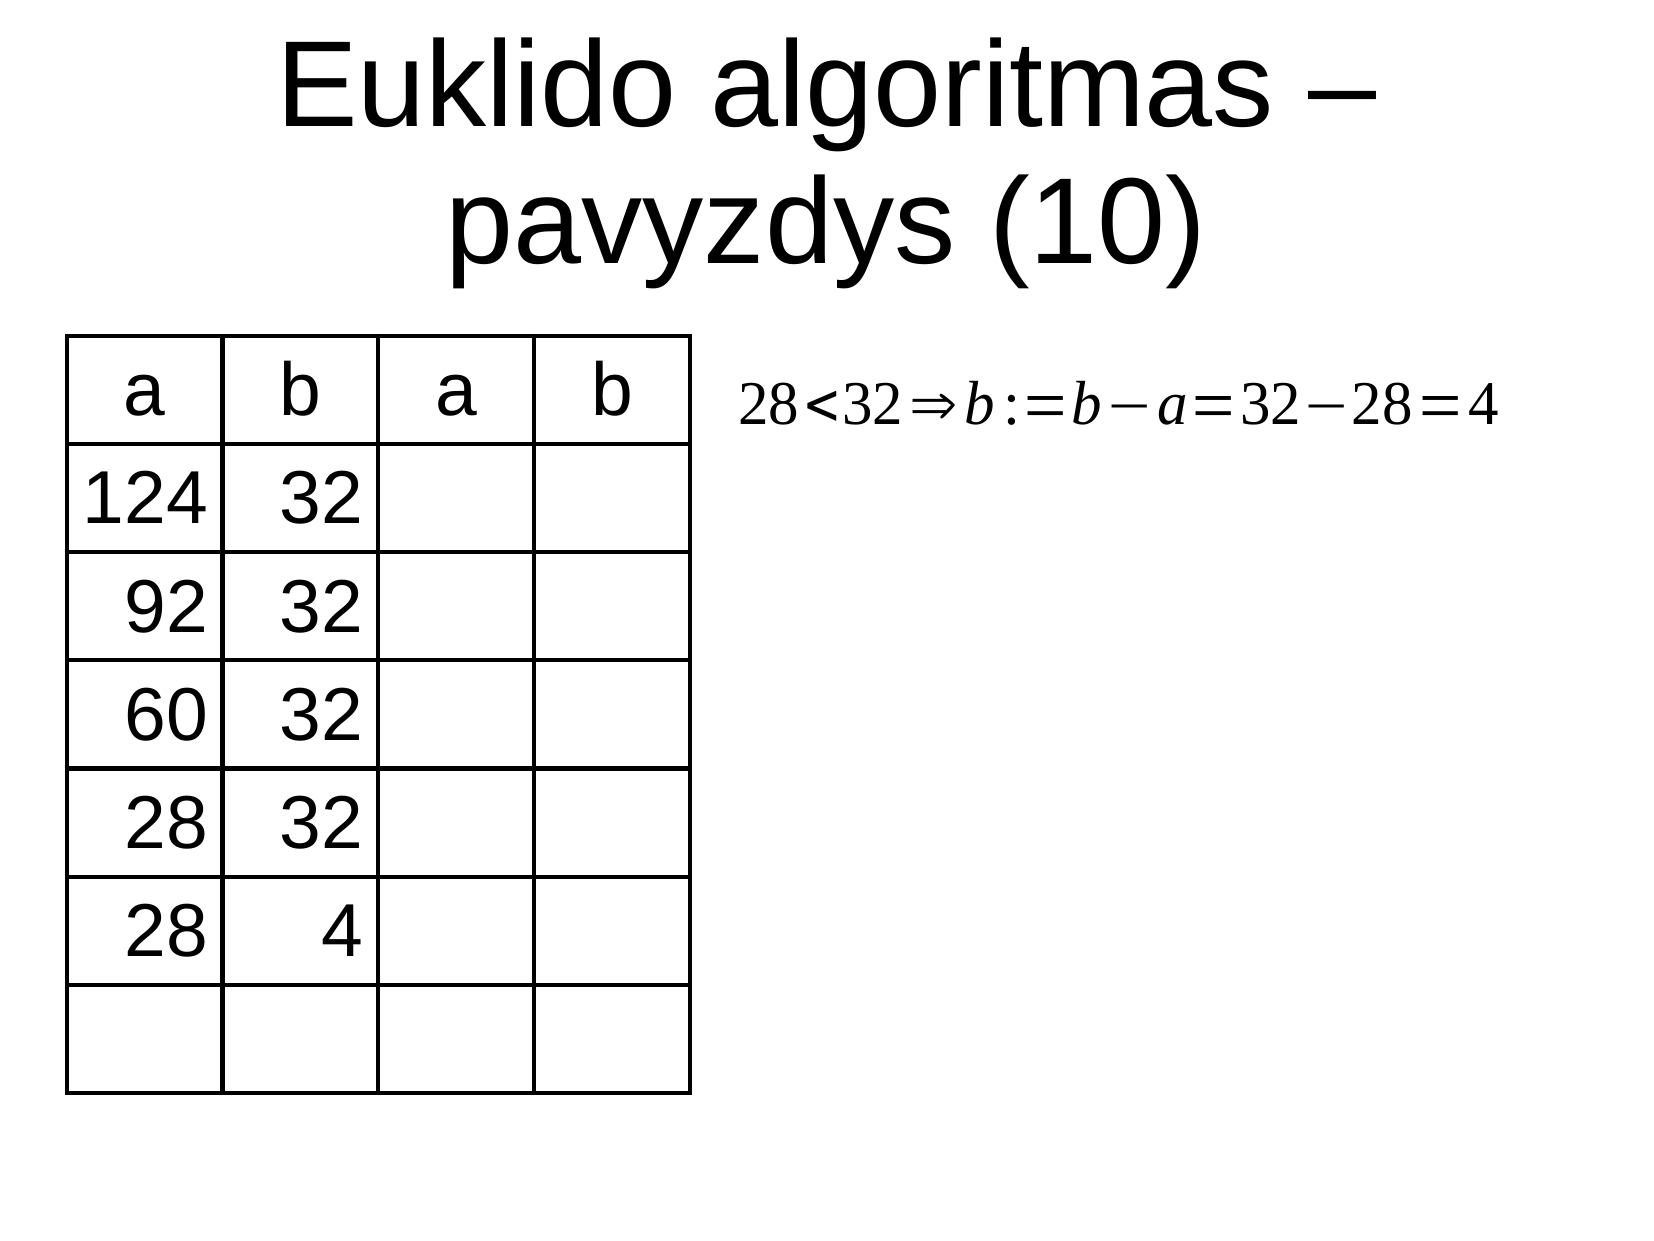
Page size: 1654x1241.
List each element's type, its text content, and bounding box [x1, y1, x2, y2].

table_cell [536, 446, 688, 550]
table_cell 32 [225, 662, 376, 766]
table_cell [380, 662, 532, 766]
table_cell [380, 771, 532, 875]
chart [732, 368, 1506, 438]
table_cell 32 [225, 771, 376, 875]
table_header b [536, 338, 688, 442]
table_header a [380, 338, 532, 442]
table_cell [69, 987, 220, 1091]
table_cell 124 [69, 446, 220, 550]
table_cell [380, 879, 532, 983]
table_cell [380, 987, 532, 1091]
table_header b [225, 338, 376, 442]
table_cell 60 [69, 662, 220, 766]
table_cell [536, 662, 688, 766]
table_cell [536, 554, 688, 658]
table_cell [380, 554, 532, 658]
table_cell [536, 771, 688, 875]
table_cell 4 [225, 879, 376, 983]
table_cell 92 [69, 554, 220, 658]
title Euklido algoritmas – pavyzdys (10) [82, 16, 1571, 290]
table_cell 32 [225, 554, 376, 658]
table_cell 32 [225, 446, 376, 550]
table_header a [69, 338, 220, 442]
table_cell 28 [69, 879, 220, 983]
table_cell [536, 987, 688, 1091]
table_cell [380, 446, 532, 550]
table_cell 28 [69, 771, 220, 875]
table_cell [536, 879, 688, 983]
table_cell [225, 987, 376, 1091]
